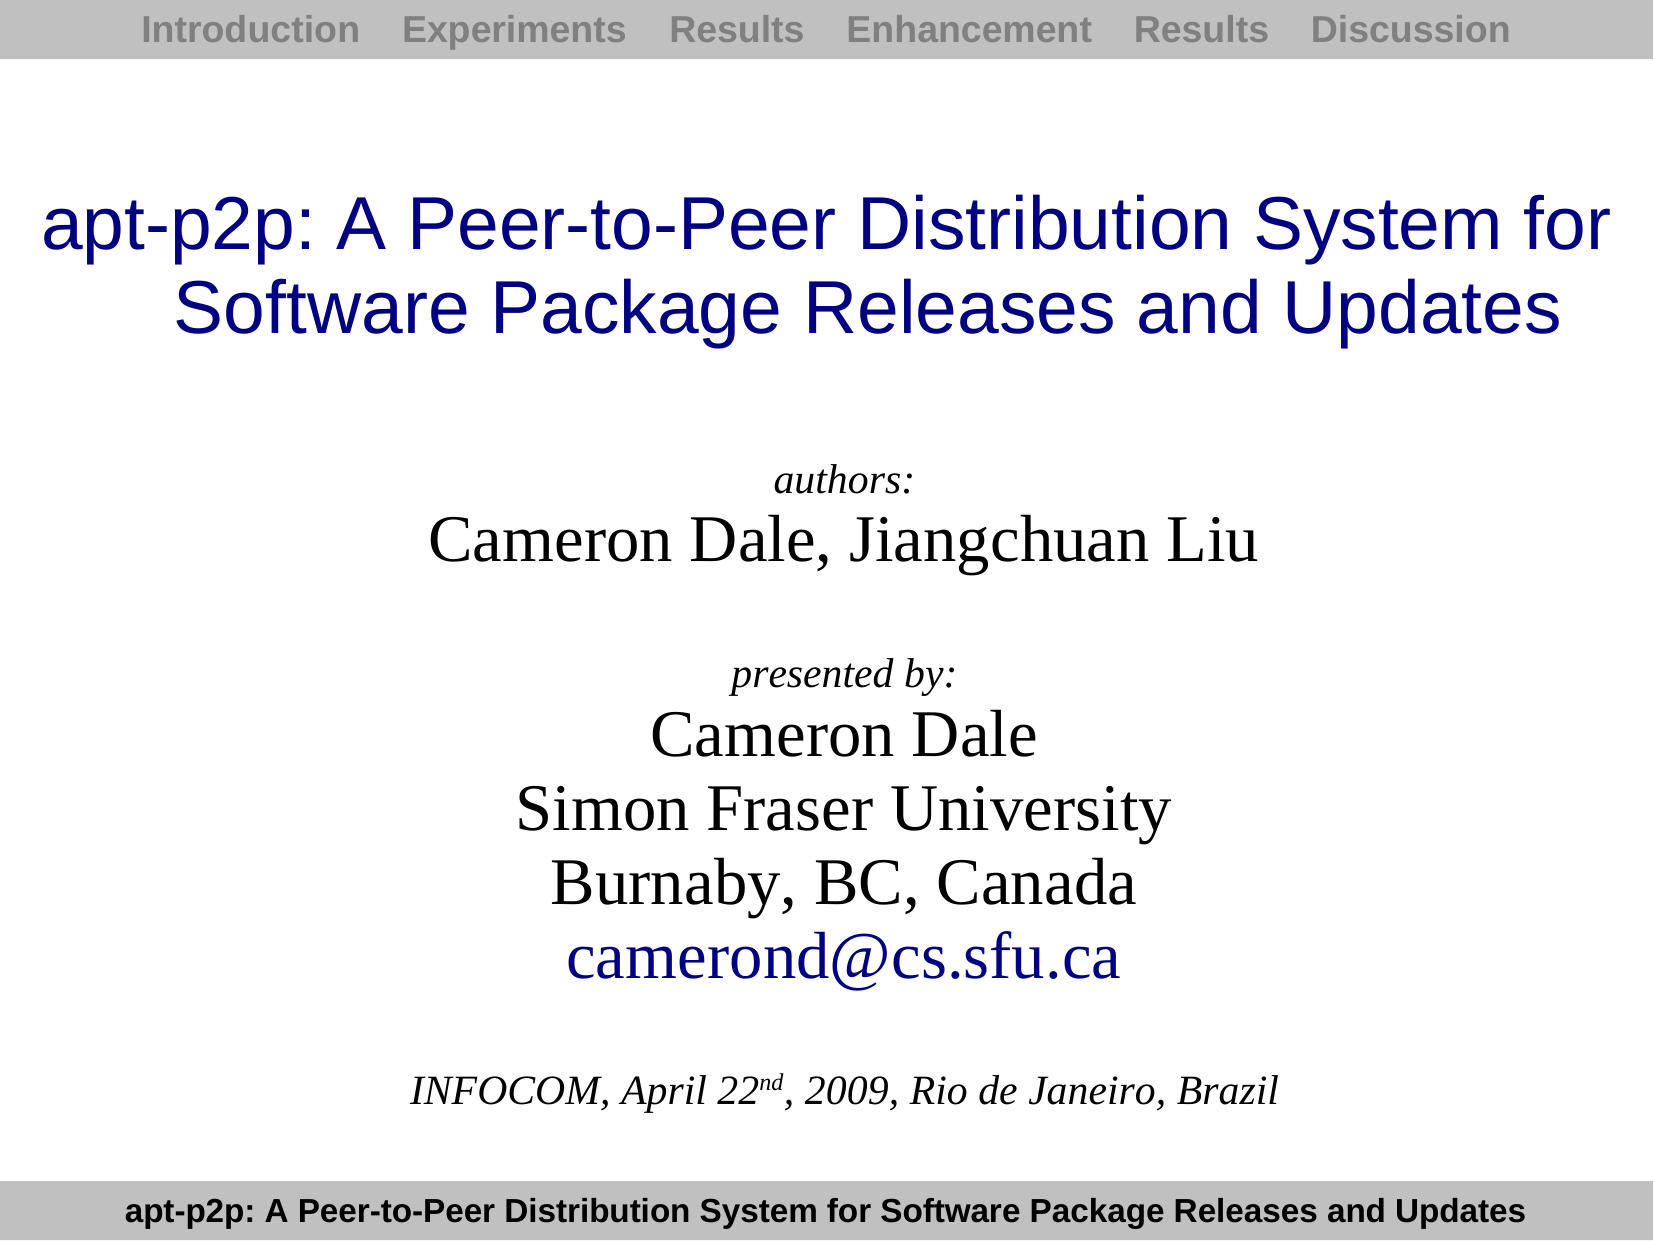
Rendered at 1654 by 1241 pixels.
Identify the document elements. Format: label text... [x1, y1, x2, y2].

title apt-p2p: A Peer-to-Peer Distribution System for Software Package Releases and Updates [29, 88, 1625, 443]
subtitle authors: Cameron Dale, Jiangchuan Liu presented by: Cameron Dale Simon Fraser University Burnaby, BC, Canada camerond@cs.sfu.ca INFOCOM, April 22nd, 2009, Rio de Janeiro, Brazil [88, 442, 1565, 1127]
